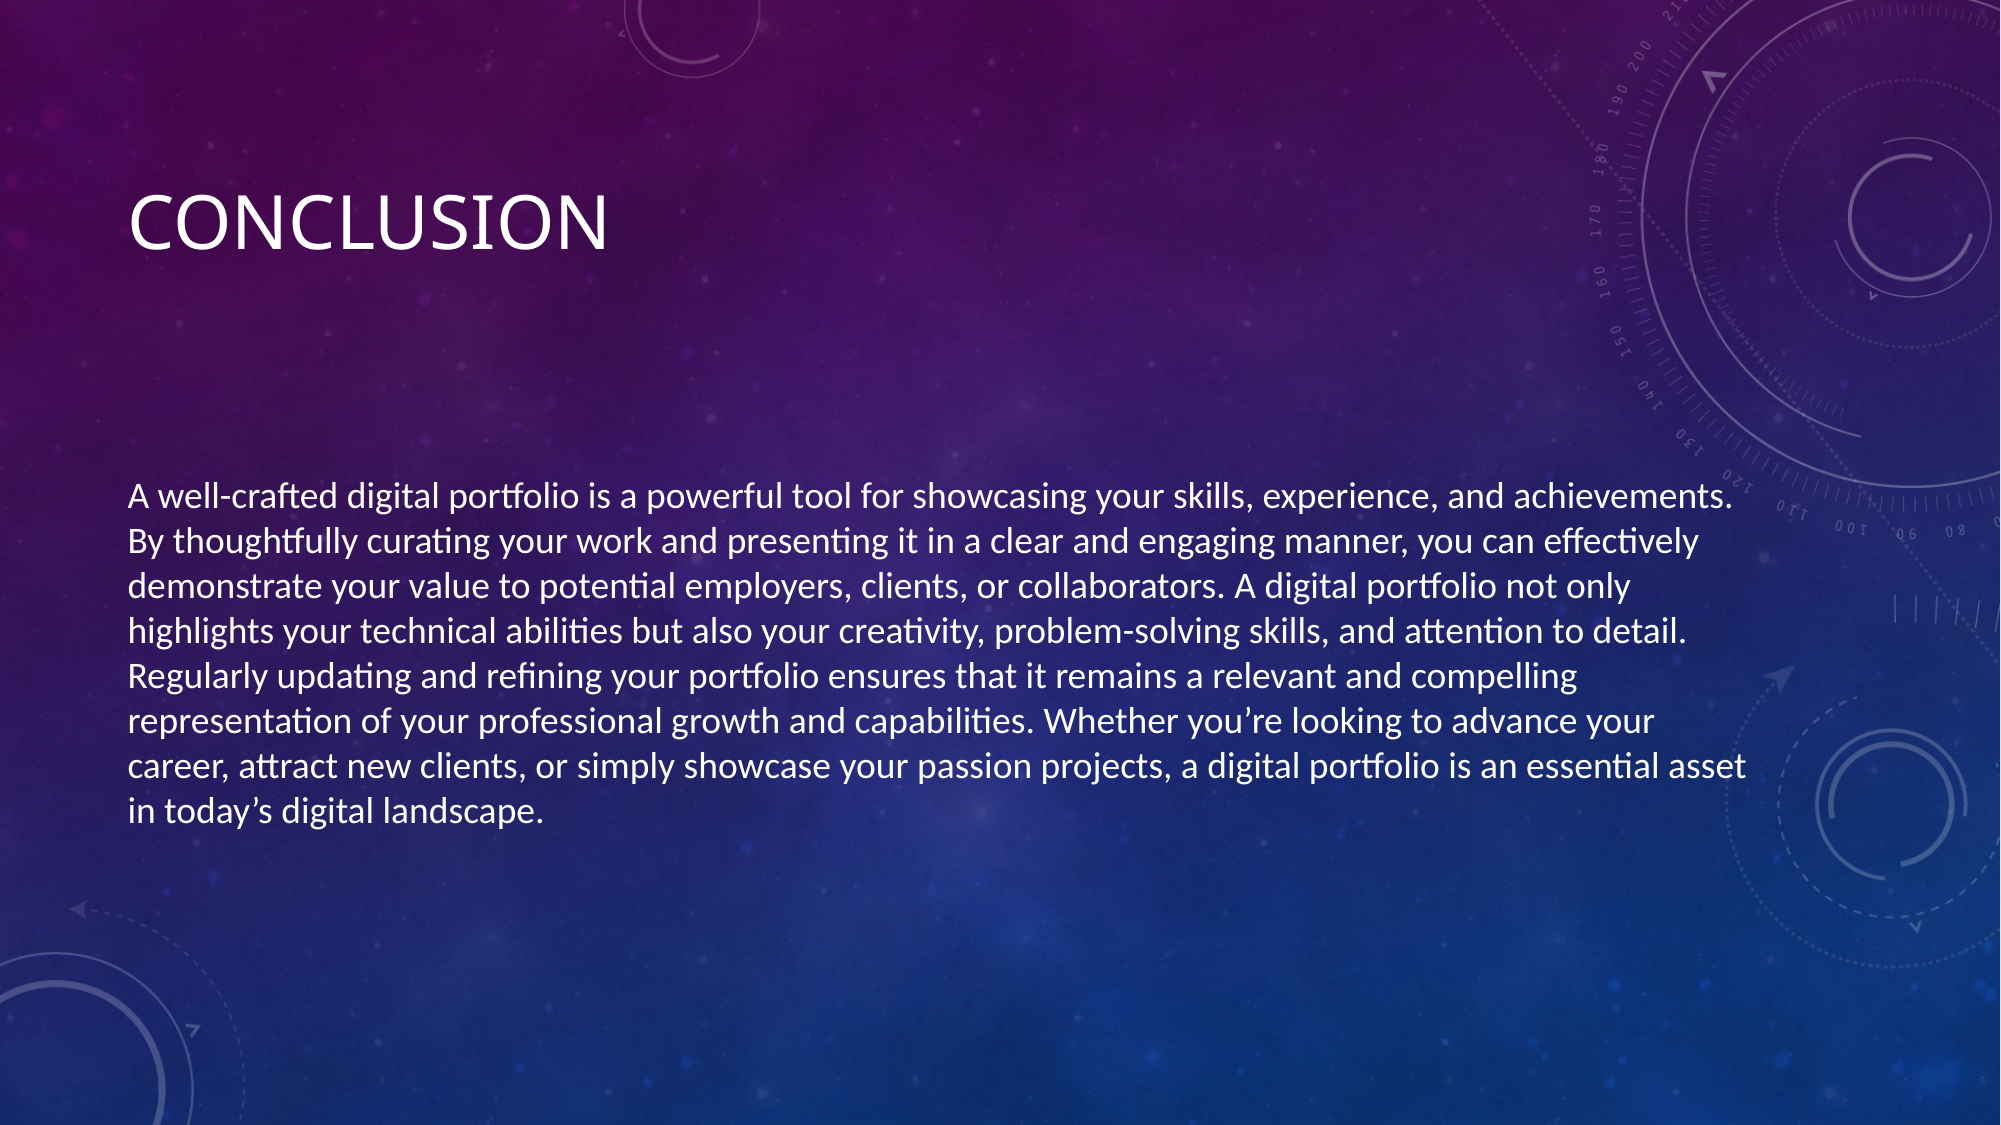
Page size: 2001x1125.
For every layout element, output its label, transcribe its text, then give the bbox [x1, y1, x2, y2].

list A well-crafted digital portfolio is a powerful tool for showcasing your skills, experience, and achievements. By thoughtfully curating your work and presenting it in a clear and engaging manner, you can effectively demonstrate your value to potential employers, clients, or collaborators. A digital portfolio not only highlights your technical abilities but also your creativity, problem-solving skills, and attention to detail. Regularly updating and refining your portfolio ensures that it remains a relevant and compelling representation of your professional growth and capabilities. Whether you’re looking to advance your career, attract new clients, or simply showcase your passion projects, a digital portfolio is an essential asset in today’s digital landscape. [112, 351, 1775, 950]
title Conclusion [112, 99, 1775, 339]
